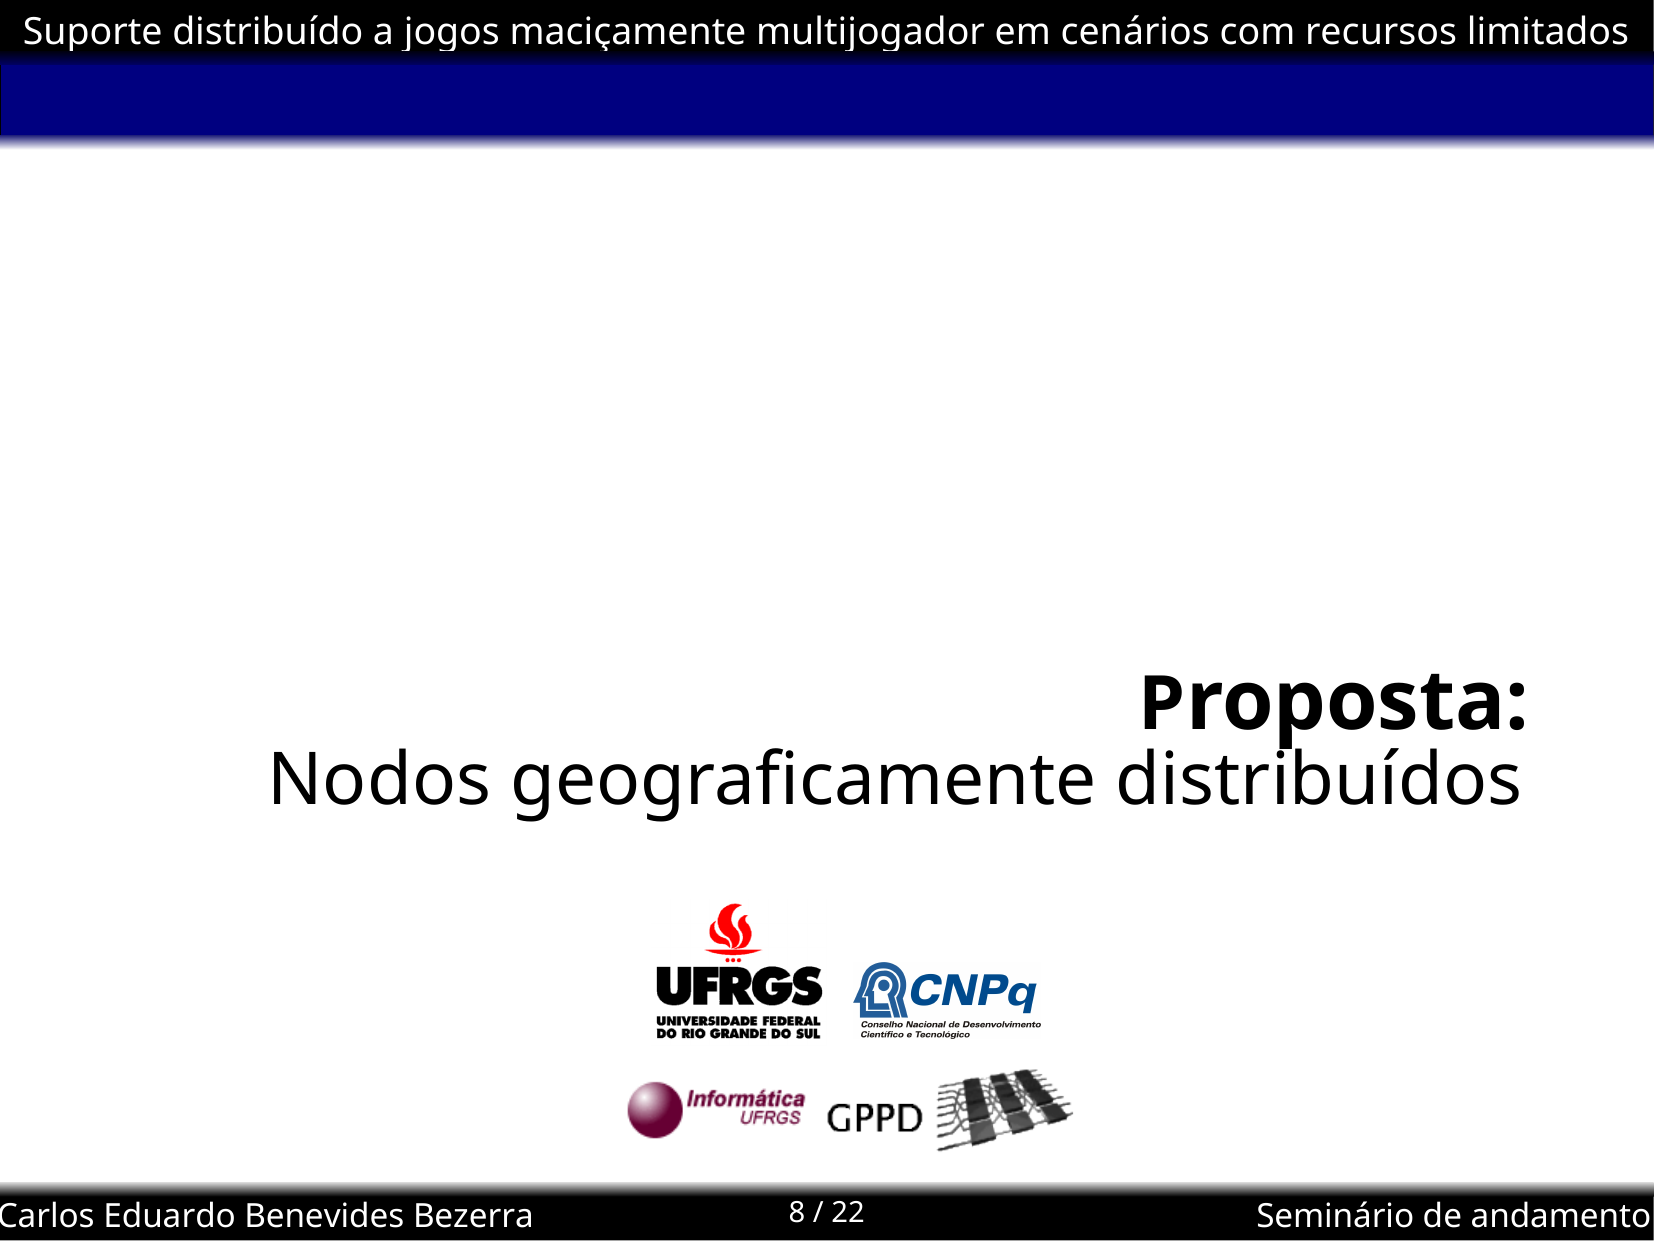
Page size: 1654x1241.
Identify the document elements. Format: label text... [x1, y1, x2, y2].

picture [614, 1068, 821, 1148]
title Proposta: [123, 263, 1530, 724]
picture [651, 928, 827, 1046]
picture [853, 962, 1041, 1039]
subtitle Nodos geograficamente distribuídos [129, 726, 1524, 928]
picture [826, 1068, 1075, 1154]
